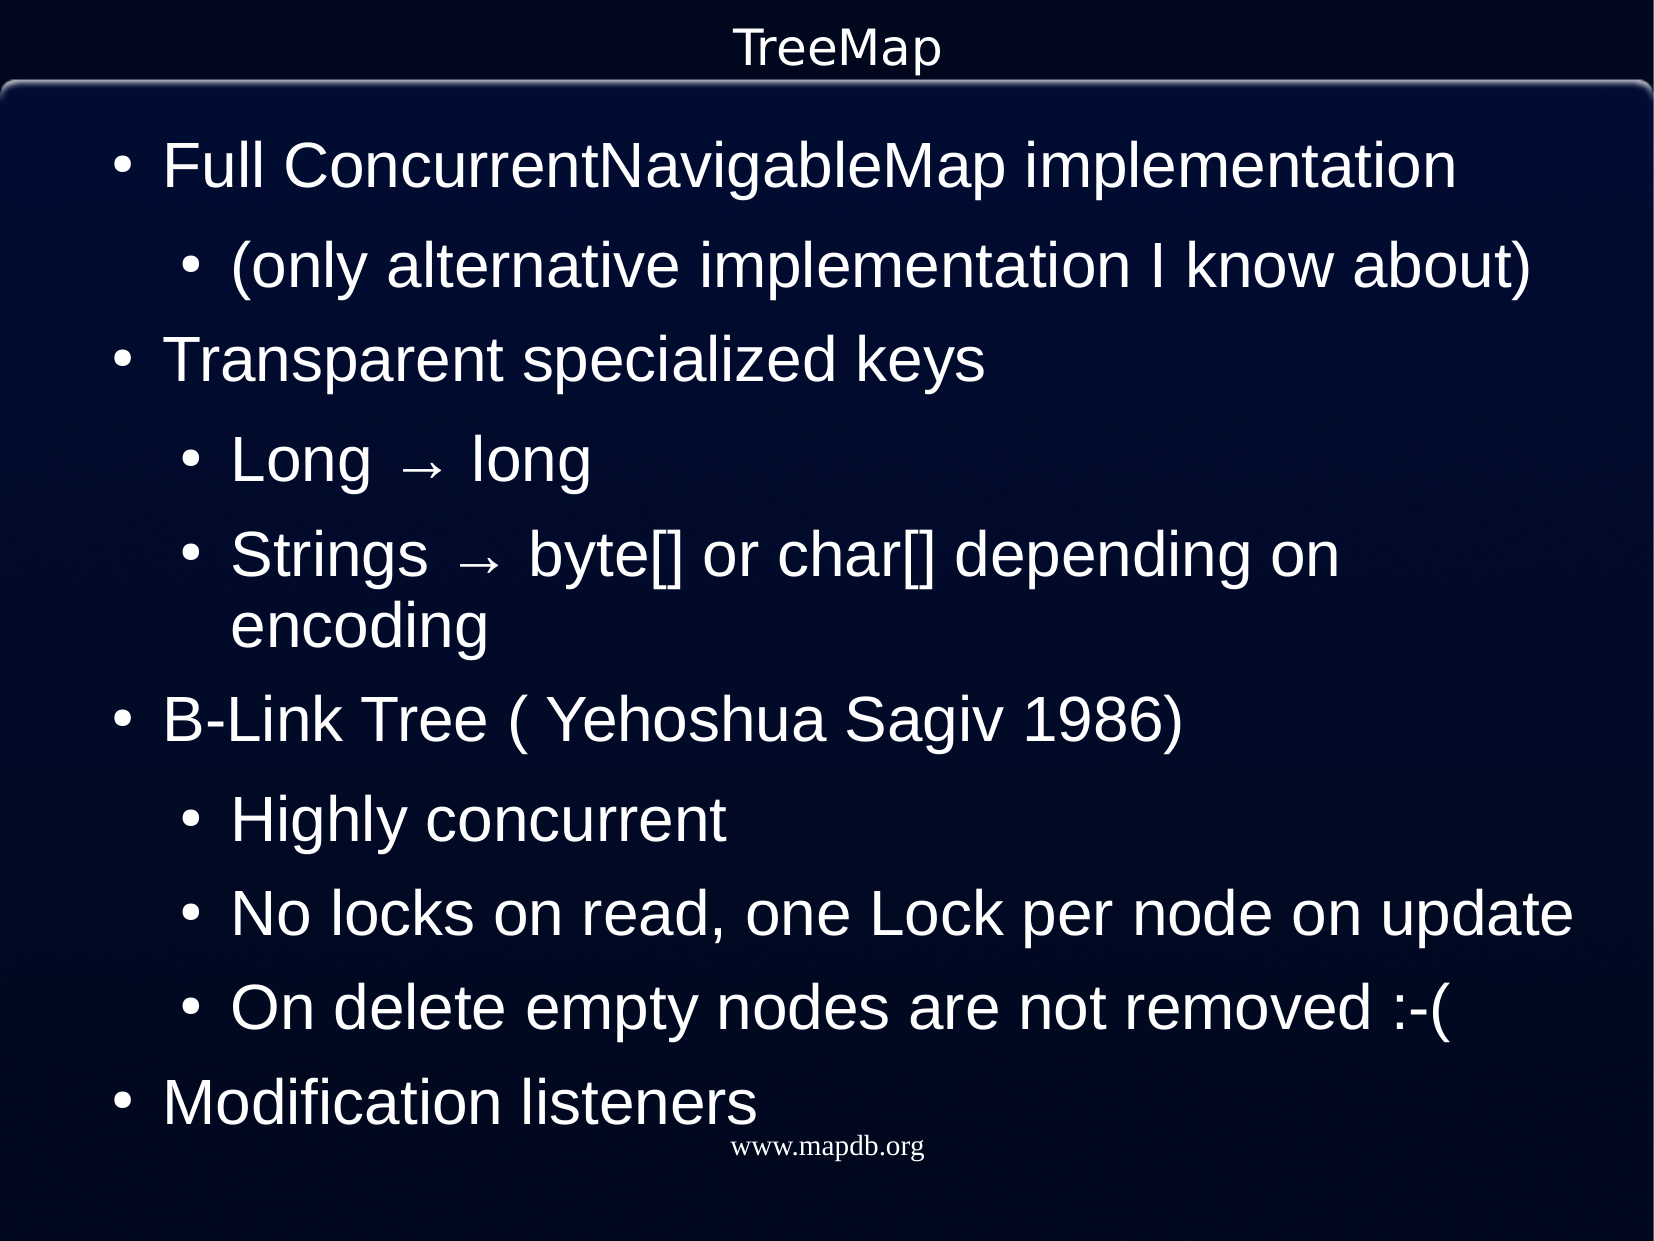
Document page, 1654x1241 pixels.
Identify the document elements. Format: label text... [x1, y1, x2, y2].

title TreeMap [94, 13, 1583, 83]
list Full ConcurrentNavigableMap implementation (only alternative implementation I know about) Transparent specialized keys Long → long Strings → byte[] or char[] depending on encoding B-Link Tree ( Yehoshua Sagiv 1986) Highly concurrent No locks on read, one Lock per node on update On delete empty nodes are not removed :-( Modification listeners [94, 129, 1583, 1216]
picture [0, 0, 1654, 1241]
